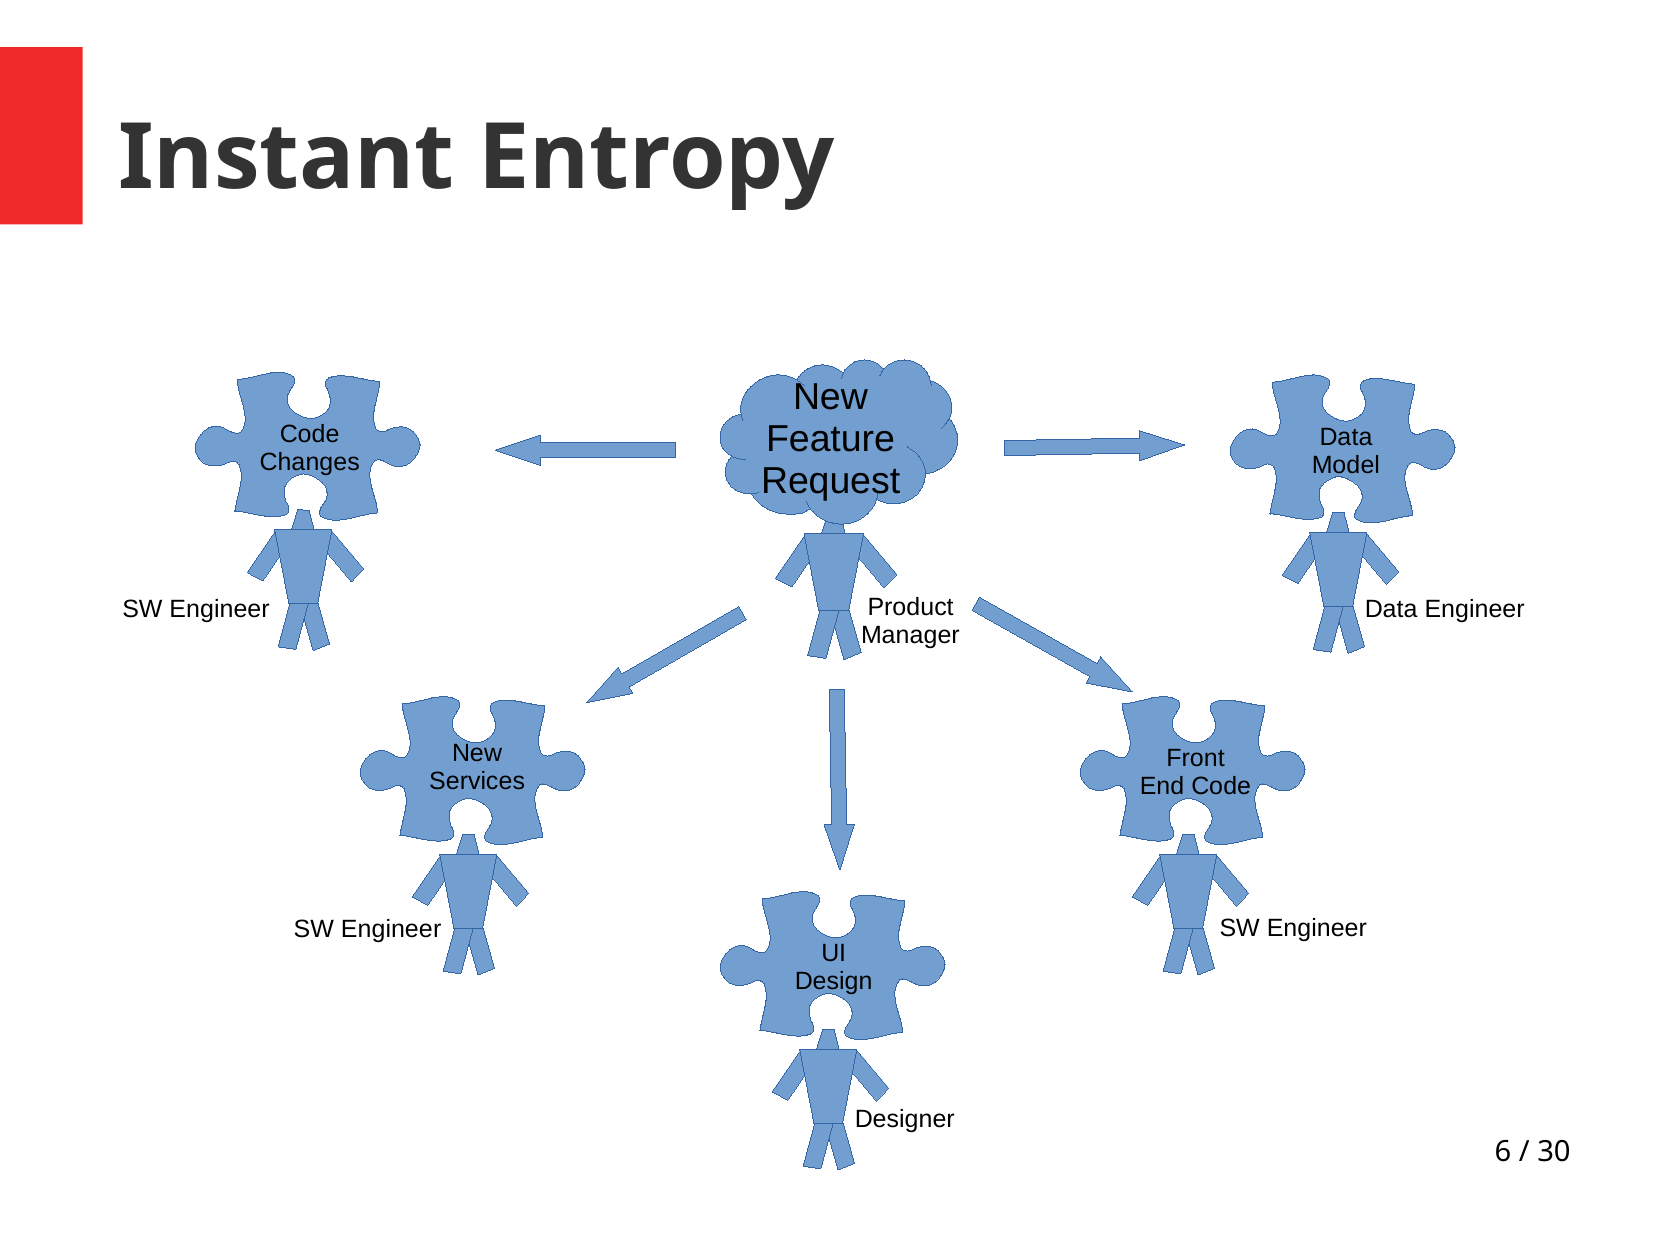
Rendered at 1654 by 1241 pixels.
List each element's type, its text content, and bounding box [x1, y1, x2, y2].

text_box [482, 803, 543, 845]
text_box [237, 372, 295, 412]
text_box UI Design [780, 931, 888, 1003]
text_box [490, 700, 545, 731]
text_box New Services [414, 731, 541, 803]
text_box Designer [840, 1097, 970, 1141]
text_box [319, 484, 378, 521]
title Instant Entropy [118, 49, 1571, 257]
text_box Data Engineer [1350, 587, 1541, 631]
text_box [586, 606, 747, 703]
text_box SW Engineer [1204, 906, 1383, 949]
text_box [541, 751, 586, 791]
text_box [360, 696, 460, 842]
text_box [495, 435, 676, 466]
text_box [1122, 696, 1180, 736]
text_box [772, 1029, 889, 1170]
text_box [775, 521, 897, 660]
text_box [1204, 808, 1263, 845]
text_box [1282, 512, 1399, 654]
text_box [376, 426, 421, 467]
text_box [325, 375, 380, 412]
text_box New Feature Request [720, 359, 958, 525]
text_box [720, 891, 820, 1037]
text_box Data Model [1297, 415, 1396, 486]
text_box [972, 597, 1133, 692]
text_box [1230, 374, 1331, 520]
text_box [1210, 700, 1265, 736]
text_box [1132, 834, 1249, 975]
text_box Product Manager [846, 585, 976, 656]
text_box [1267, 751, 1306, 791]
text_box [844, 895, 946, 1040]
text_box Front End Code [1125, 736, 1267, 808]
text_box [195, 425, 289, 517]
text_box [1354, 378, 1456, 523]
text_box [1119, 808, 1174, 842]
text_box [1080, 750, 1125, 792]
text_box [1004, 430, 1185, 461]
text_box [247, 509, 364, 651]
text_box [412, 834, 529, 975]
text_box Code Changes [244, 412, 376, 484]
text_box SW Engineer [279, 907, 457, 951]
text_box SW Engineer [107, 587, 286, 631]
text_box [824, 689, 855, 870]
